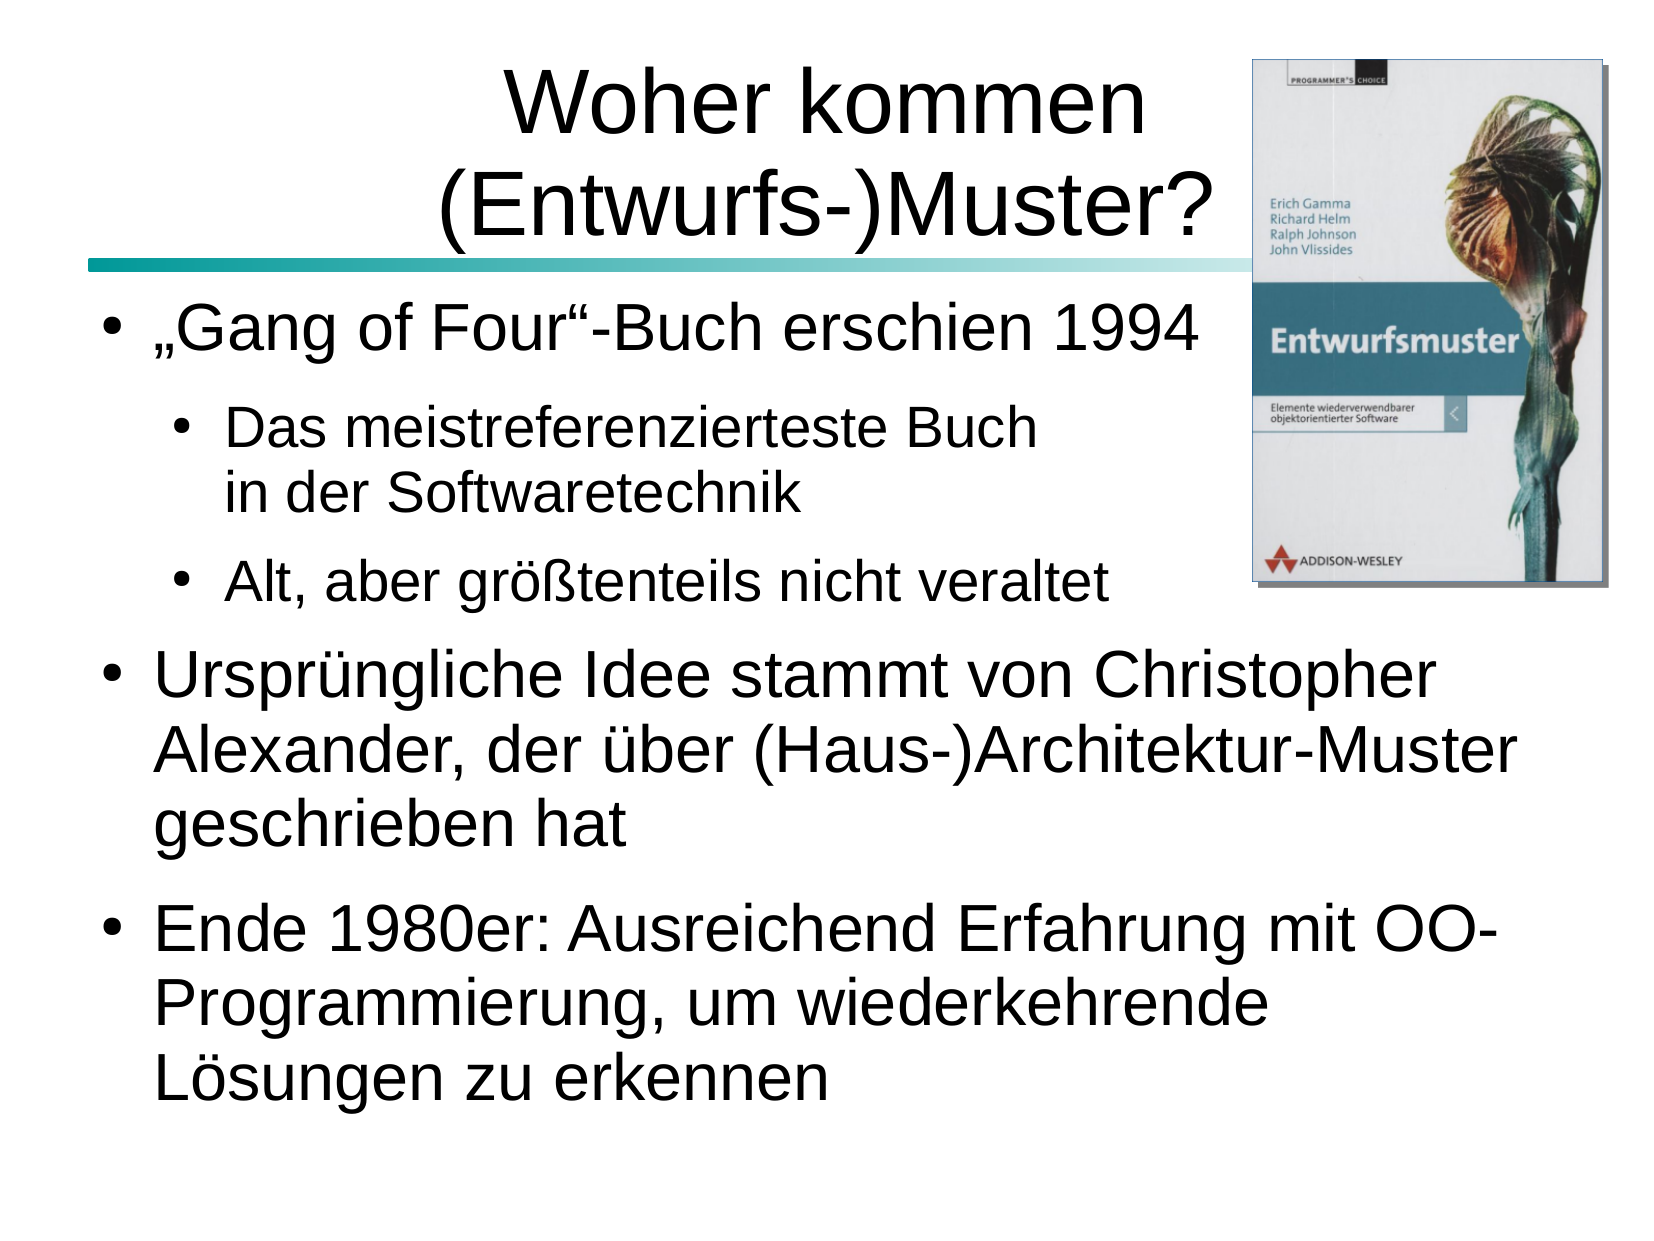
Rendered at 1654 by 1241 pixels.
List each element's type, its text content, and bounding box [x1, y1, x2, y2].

title Woher kommen (Entwurfs-)Muster? [82, 49, 1571, 257]
list „Gang of Four“-Buch erschien 1994 Das meistreferenzierteste Buch in der Softwaretechnik Alt, aber größtenteils nicht veraltet Ursprüngliche Idee stammt von Christopher Alexander, der über (Haus-)Architektur-Muster geschrieben hat Ende 1980er: Ausreichend Erfahrung mit OO-Programmierung, um wiederkehrende Lösungen zu erkennen [82, 290, 1571, 1115]
picture [1252, 59, 1603, 582]
